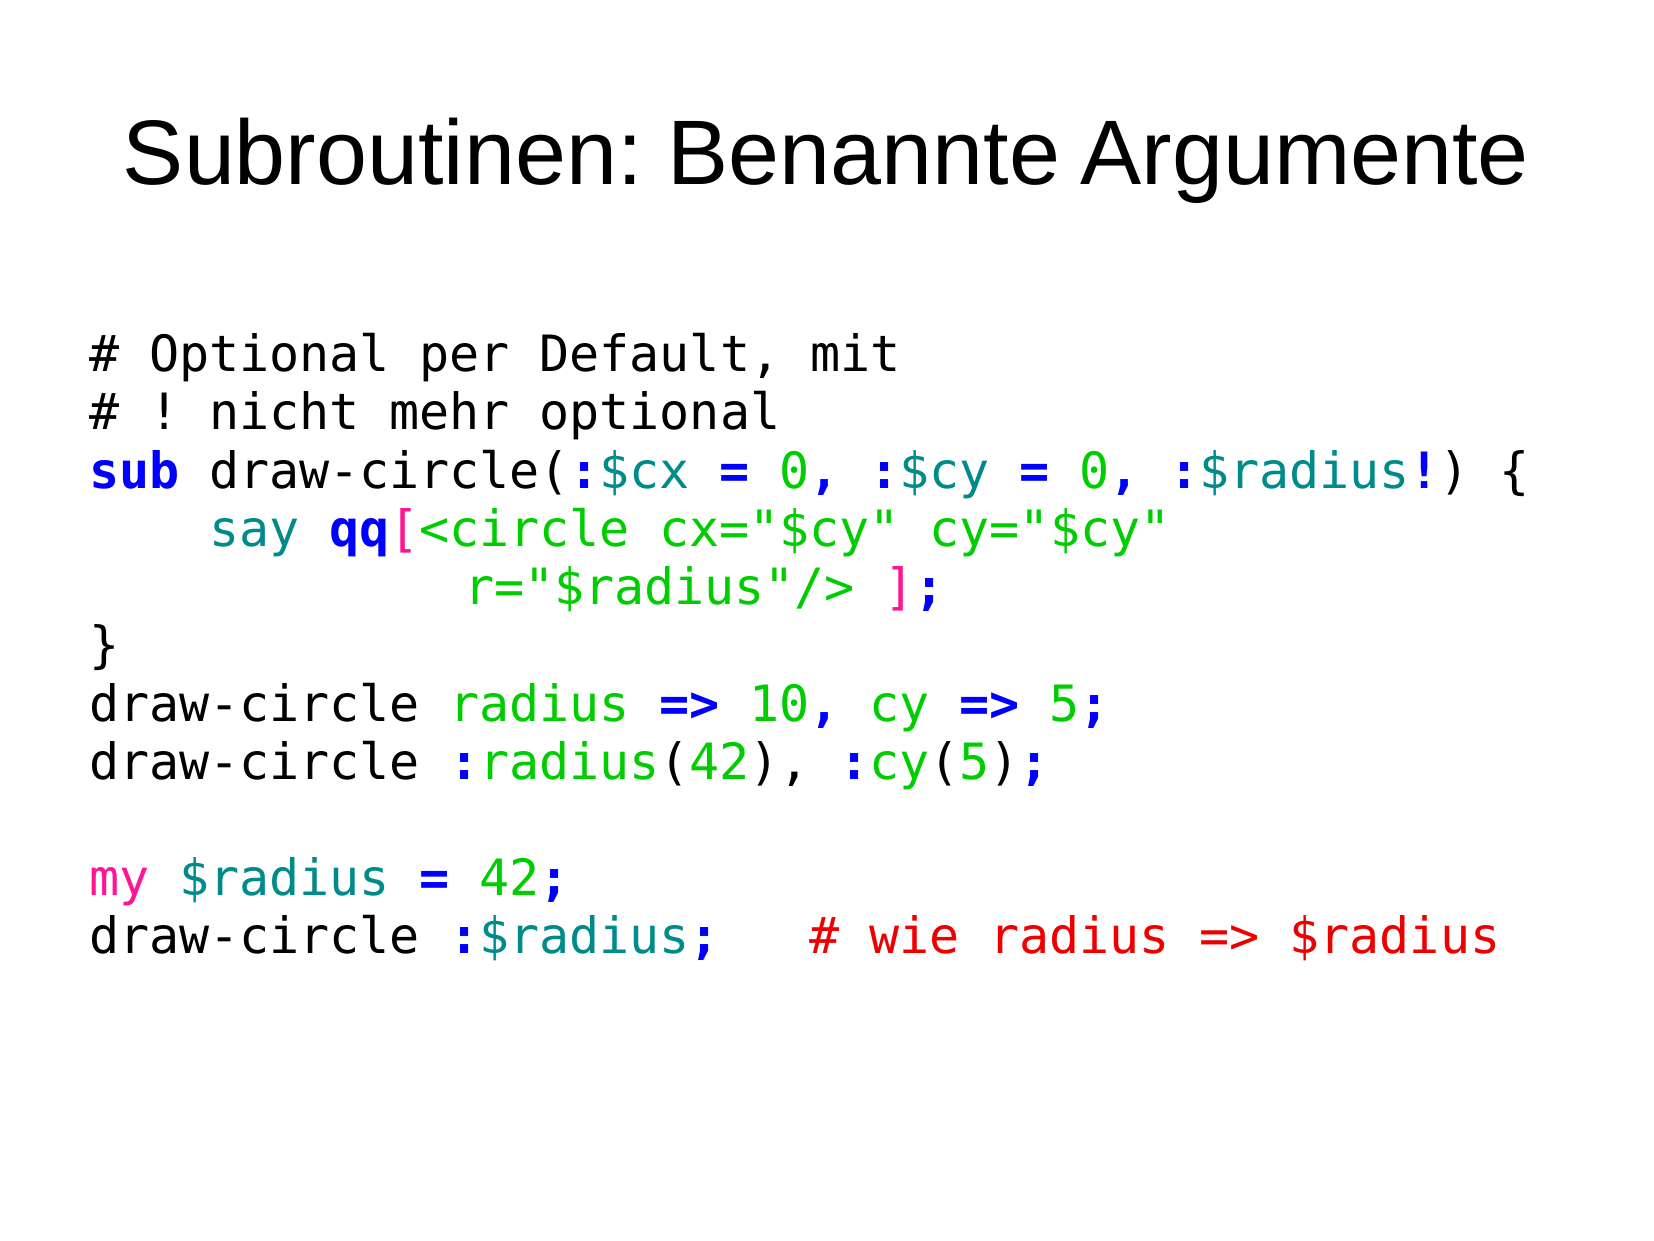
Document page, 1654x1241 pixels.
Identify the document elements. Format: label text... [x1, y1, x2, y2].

title Subroutinen: Benannte Argumente [82, 49, 1571, 257]
text_box # Optional per Default, mit # ! nicht mehr optional sub draw-circle(:$cx = 0, :$cy = 0, :$radius!) { say qq[<circle cx="$cy" cy="$cy" r="$radius"/> ]; } draw-circle radius => 10, cy => 5; draw-circle :radius(42), :cy(5); my $radius = 42; draw-circle :$radius; # wie radius => $radius [75, 317, 1561, 1148]
